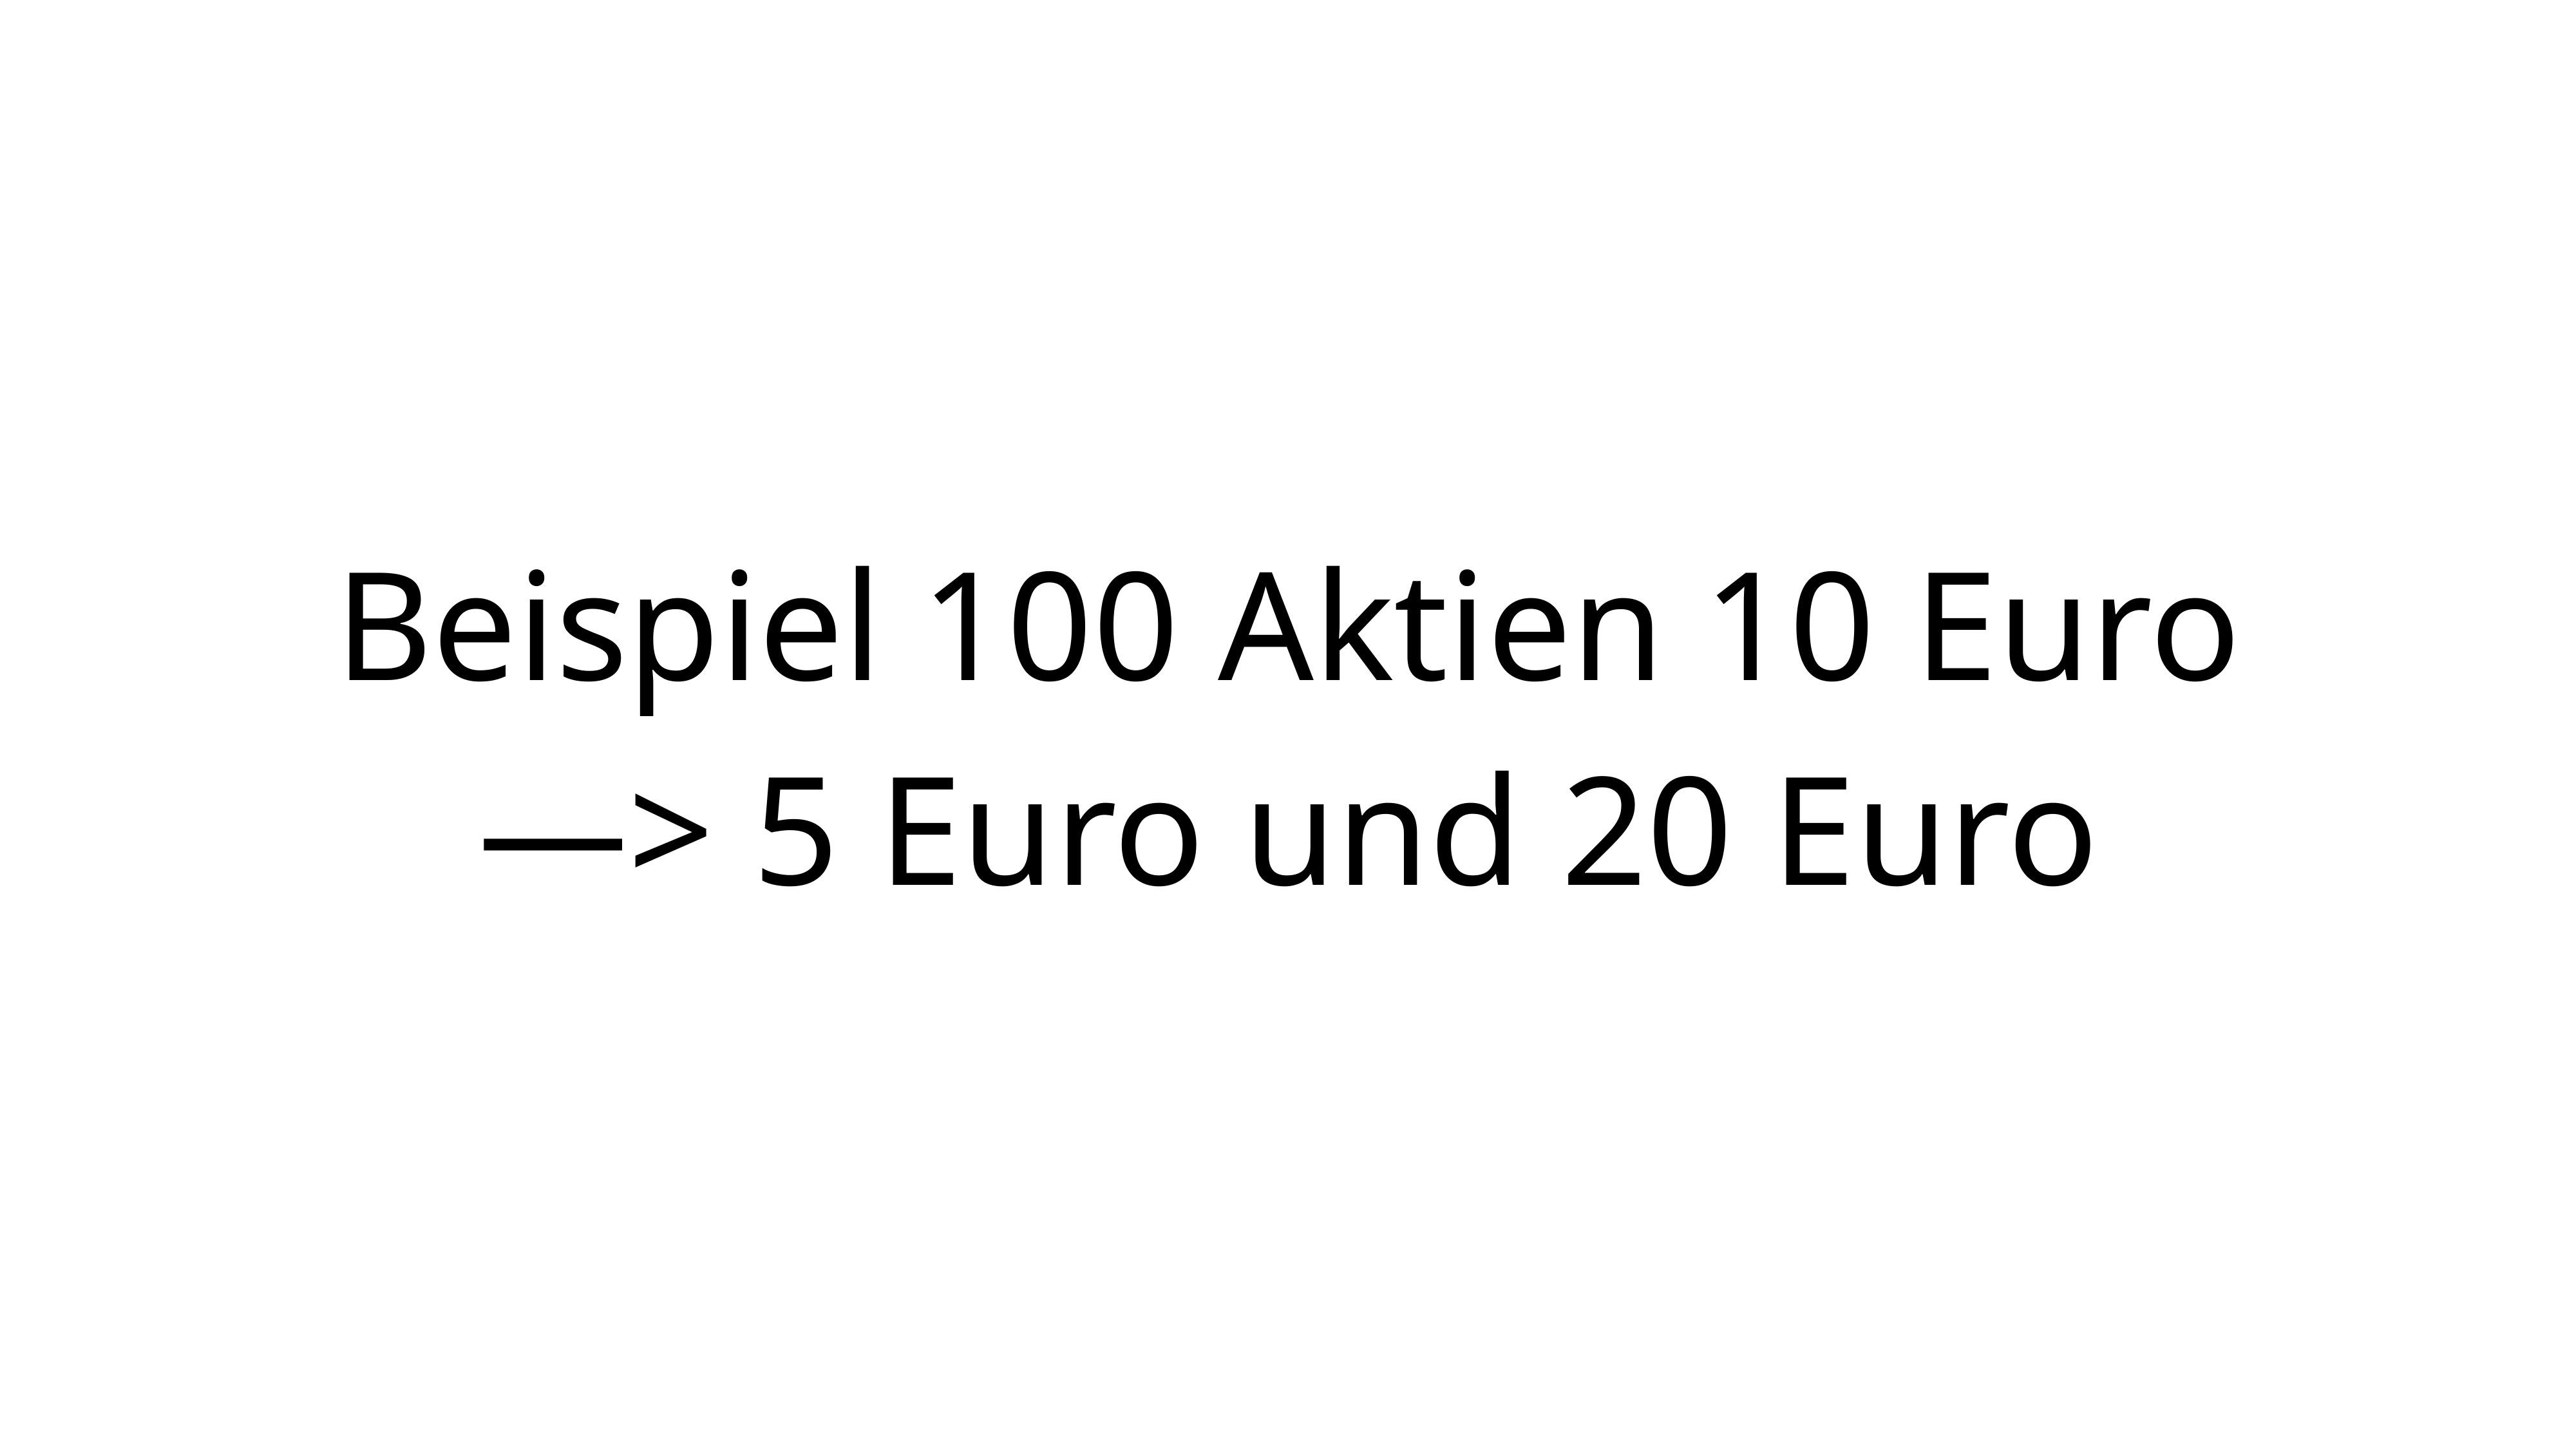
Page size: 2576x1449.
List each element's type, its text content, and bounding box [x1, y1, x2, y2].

text_box Beispiel 100 Aktien 10 Euro —> 5 Euro und 20 Euro [252, 478, 2325, 971]
